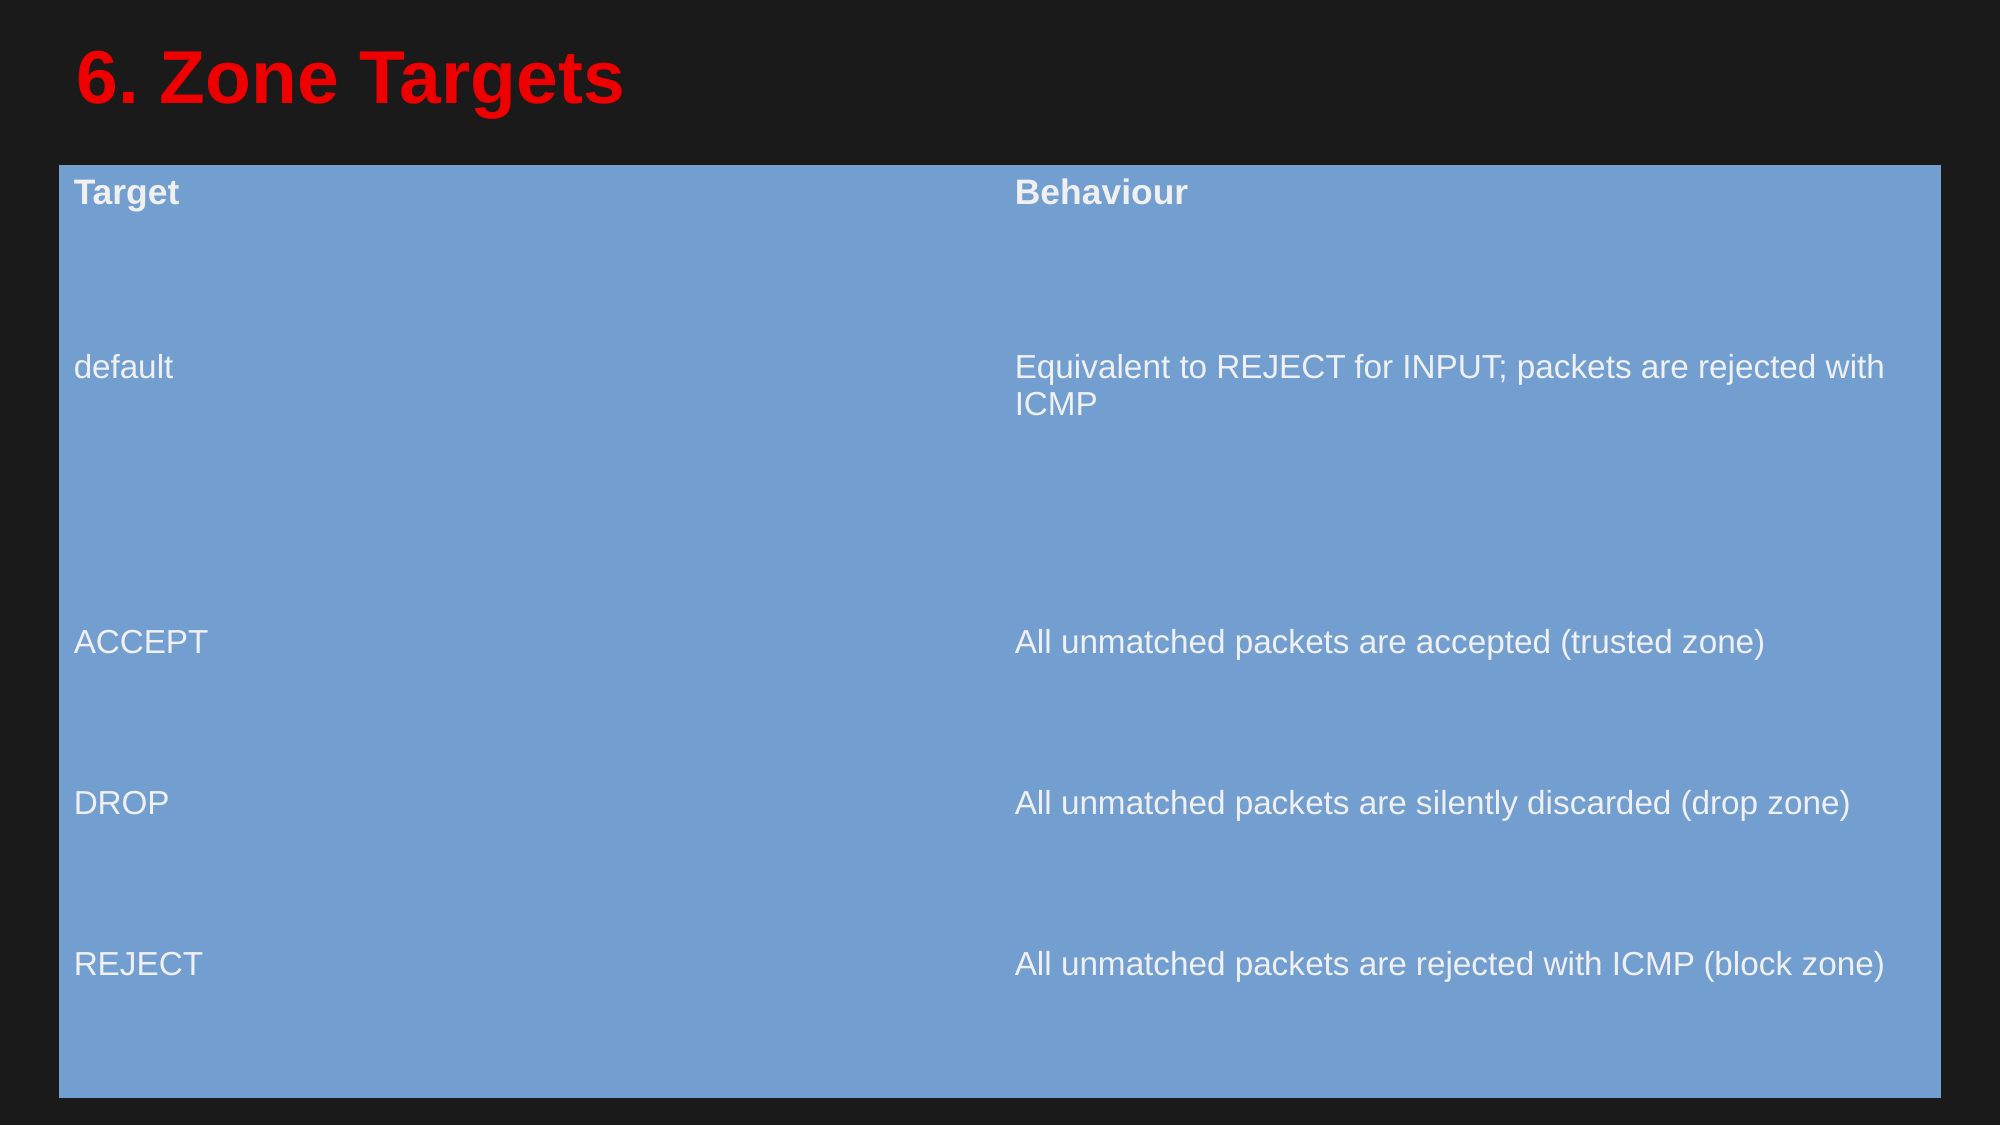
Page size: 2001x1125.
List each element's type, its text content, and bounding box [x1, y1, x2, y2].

table_cell Equivalent to REJECT for INPUT; packets are rejected with ICMP [1000, 341, 1941, 617]
table_cell All unmatched packets are silently discarded (drop zone) [1000, 777, 1941, 938]
table_cell ACCEPT [59, 617, 1000, 777]
table_cell DROP [59, 777, 1000, 938]
table_cell REJECT [59, 938, 1000, 1098]
table_header Behaviour [1000, 165, 1941, 341]
table_cell default [59, 341, 1000, 617]
table_cell All unmatched packets are accepted (trusted zone) [1000, 617, 1941, 777]
table_header Target [59, 165, 1000, 341]
table_cell All unmatched packets are rejected with ICMP (block zone) [1000, 938, 1941, 1098]
text_box 6. Zone Targets [59, 23, 1942, 142]
